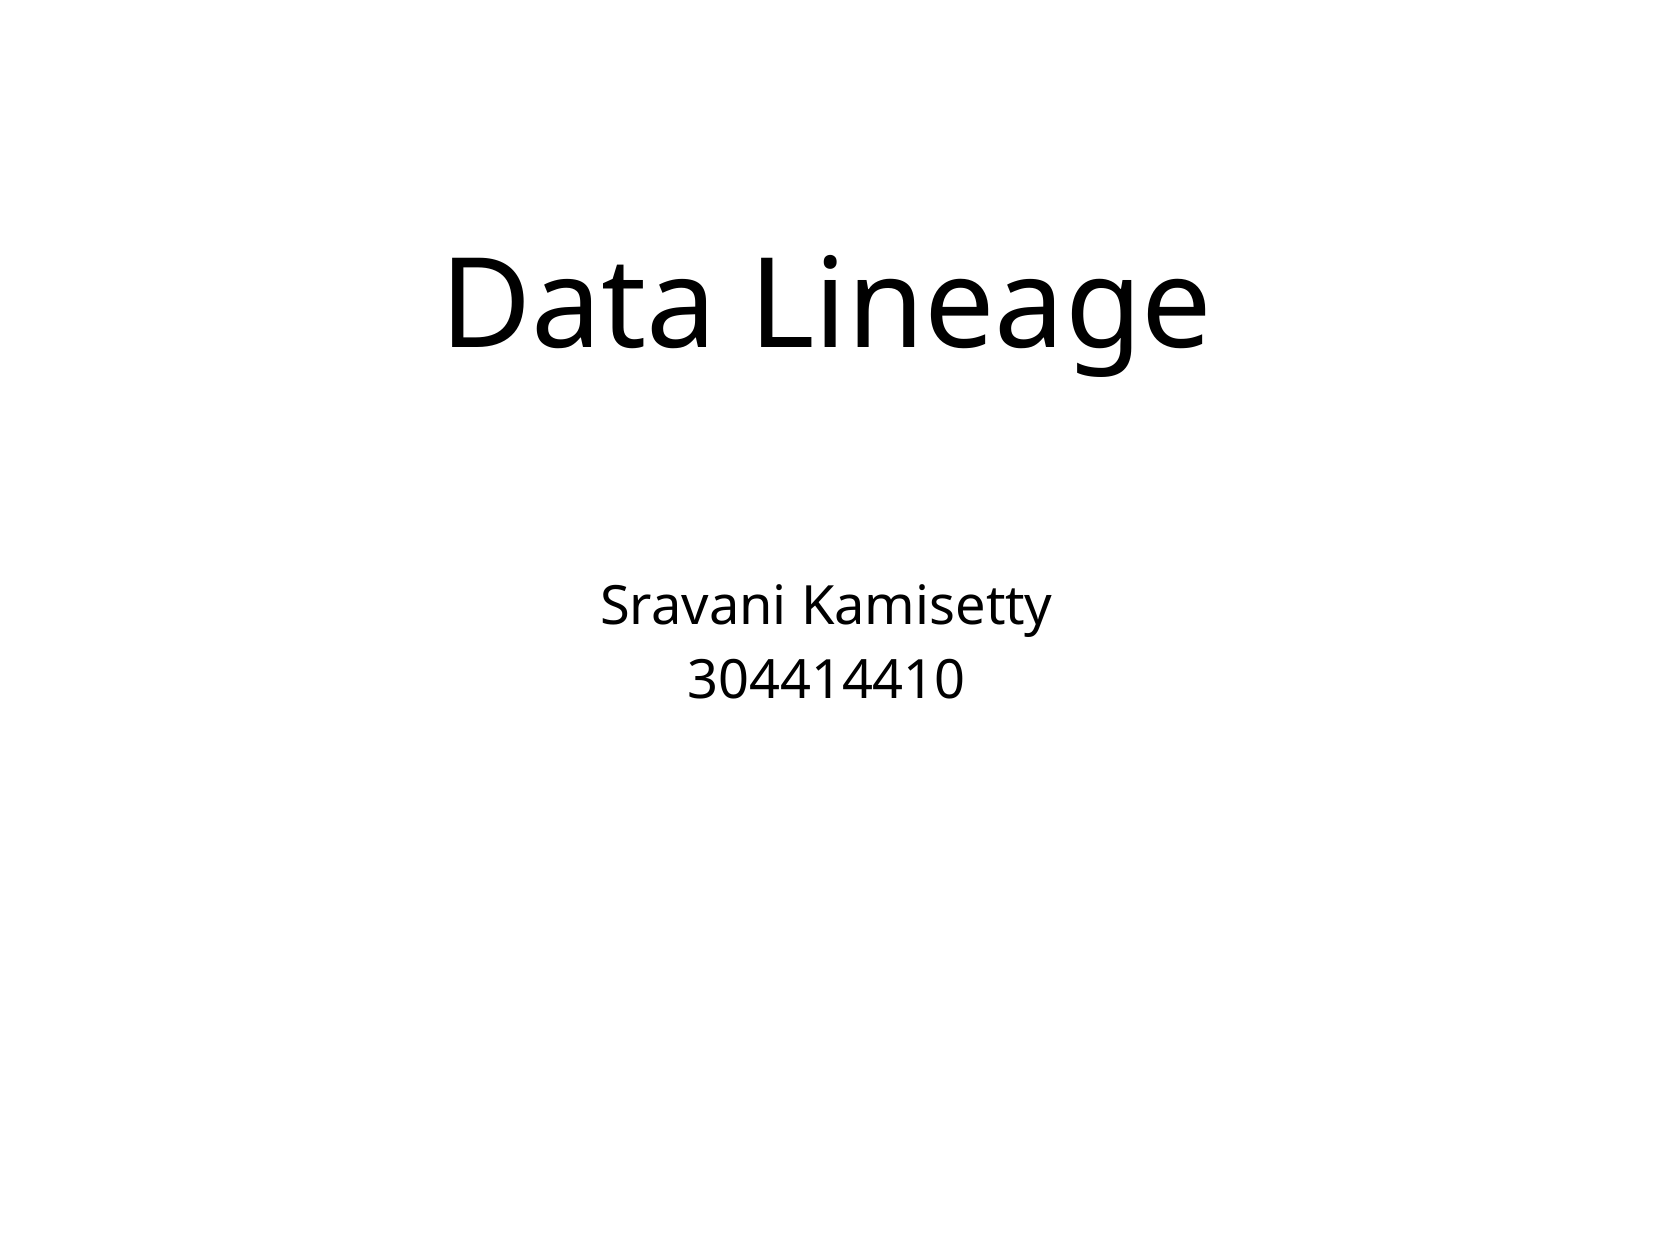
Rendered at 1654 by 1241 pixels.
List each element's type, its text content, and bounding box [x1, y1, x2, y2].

subtitle Sravani Kamisetty 304414410 [82, 49, 1571, 1010]
